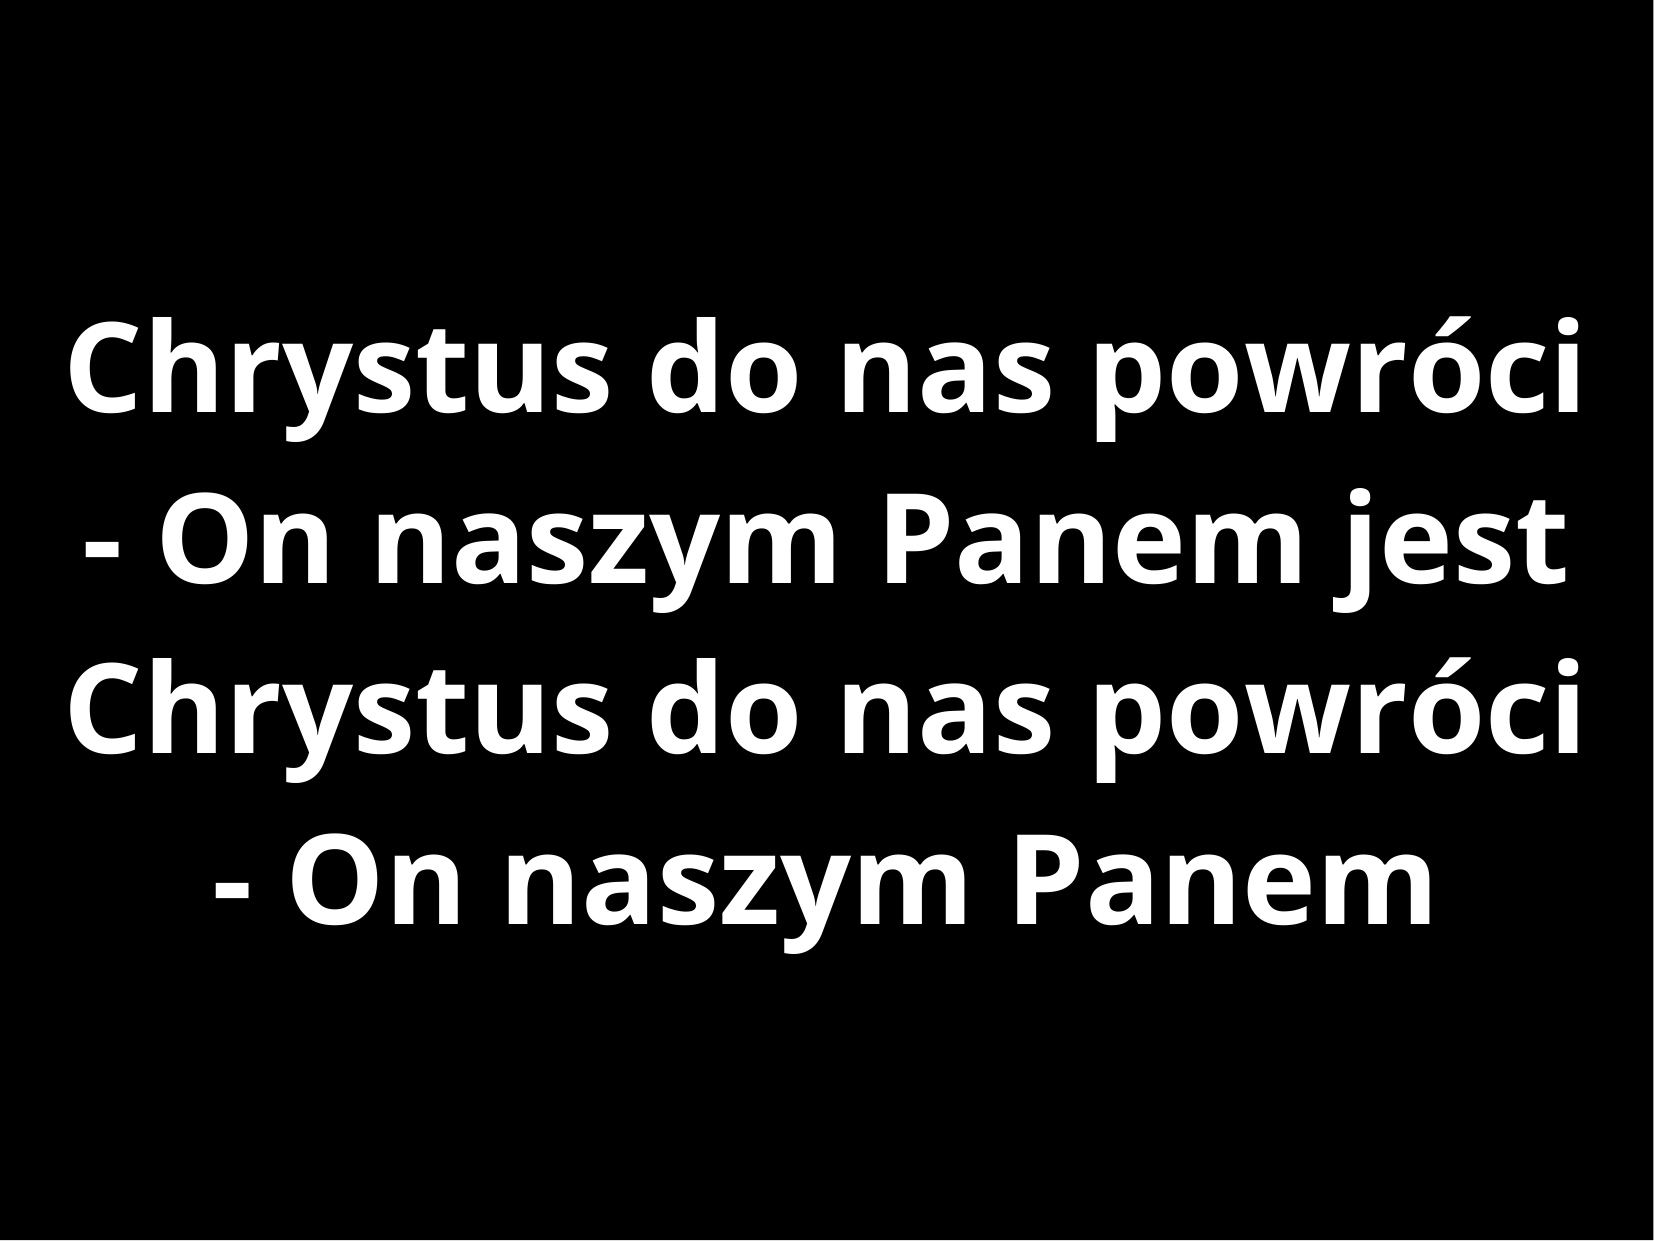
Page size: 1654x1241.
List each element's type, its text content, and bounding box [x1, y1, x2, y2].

title Chrystus do nas powróci - On naszym Panem jest Chrystus do nas powróci - On naszym Panem [0, 0, 1654, 1241]
